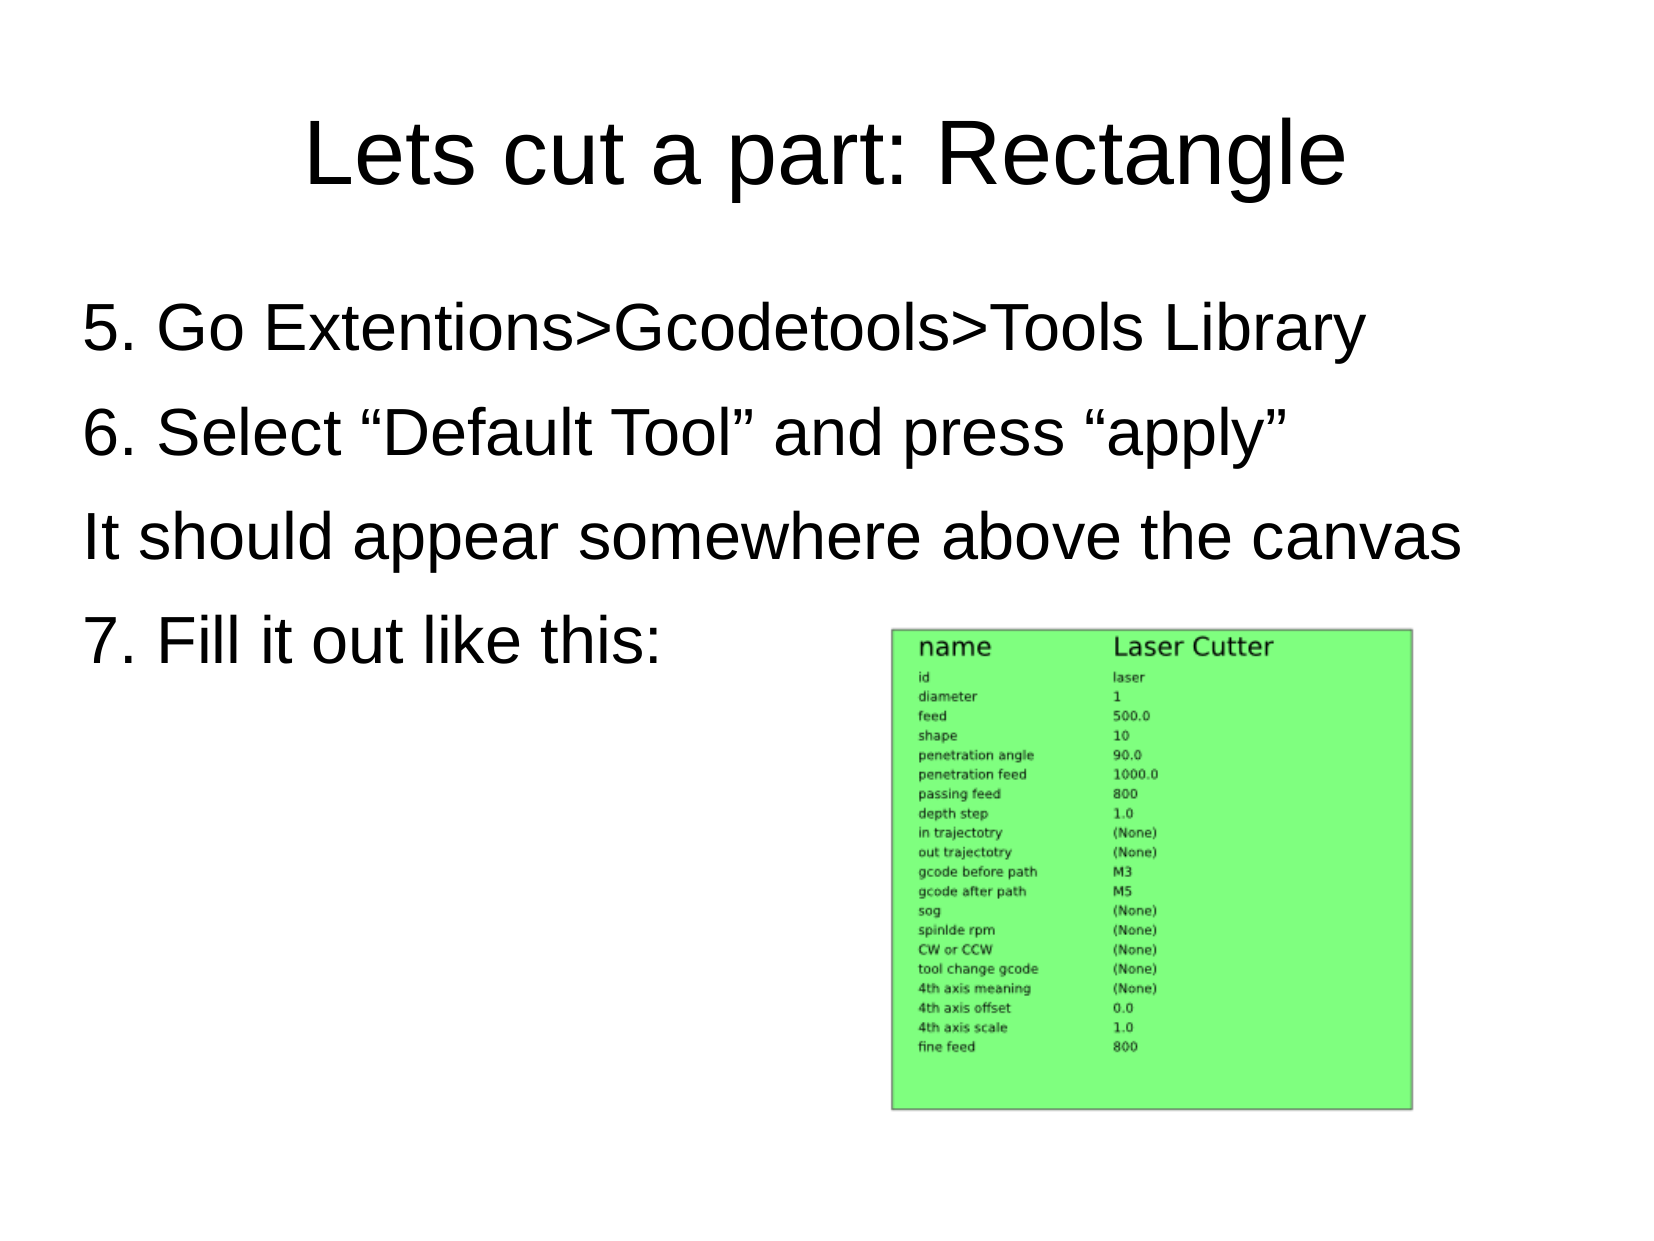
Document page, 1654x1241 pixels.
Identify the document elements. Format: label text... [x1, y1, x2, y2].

picture [882, 614, 1426, 1130]
list 5. Go Extentions>Gcodetools>Tools Library 6. Select “Default Tool” and press “apply” It should appear somewhere above the canvas 7. Fill it out like this: [82, 290, 1538, 1010]
title Lets cut a part: Rectangle [82, 49, 1571, 257]
